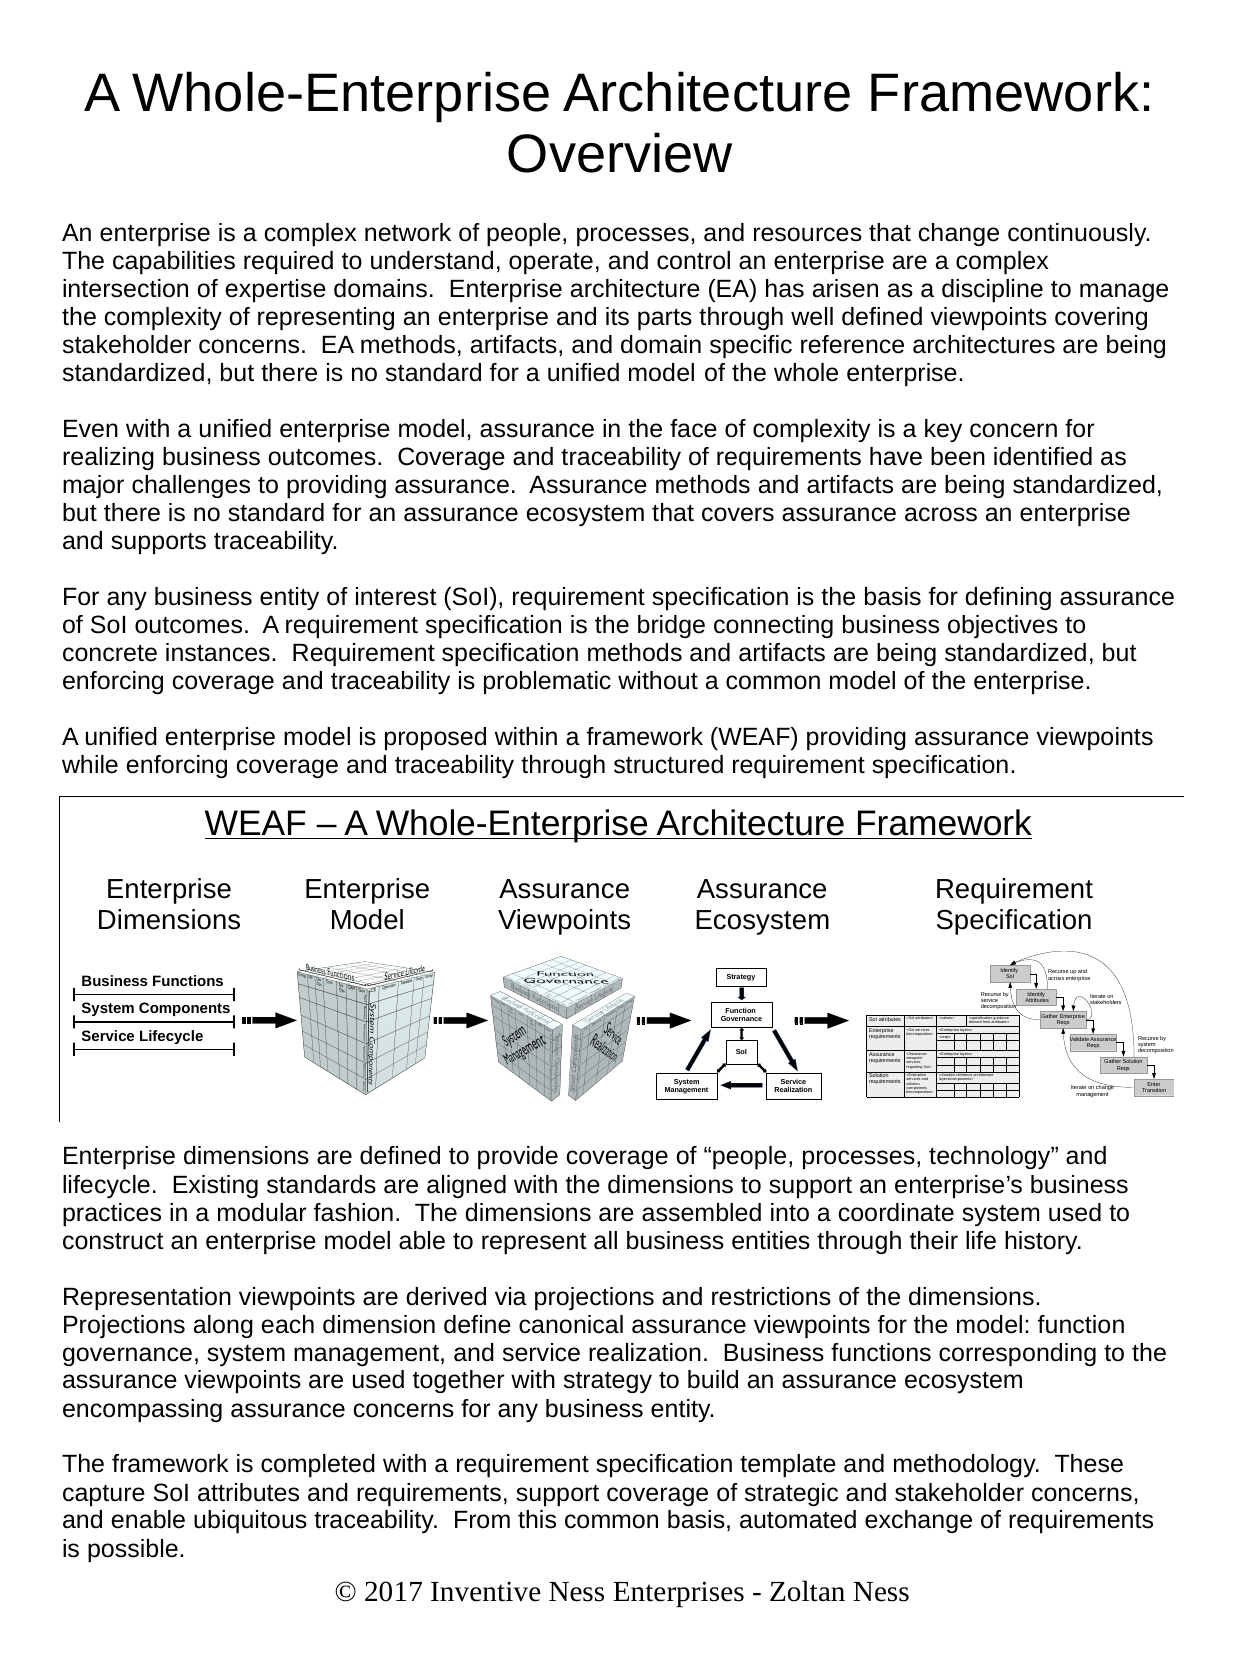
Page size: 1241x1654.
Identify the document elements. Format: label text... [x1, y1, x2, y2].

picture [58, 795, 1184, 1122]
subtitle An enterprise is a complex network of people, processes, and resources that change continuously. The capabilities required to understand, operate, and control an enterprise are a complex intersection of expertise domains. Enterprise architecture (EA) has arisen as a discipline to manage the complexity of representing an enterprise and its parts through well defined viewpoints covering stakeholder concerns. EA methods, artifacts, and domain specific reference architectures are being standardized, but there is no standard for a unified model of the whole enterprise. Even with a unified enterprise model, assurance in the face of complexity is a key concern for realizing business outcomes. Coverage and traceability of requirements have been identified as major challenges to providing assurance. Assurance methods and artifacts are being standardized, but there is no standard for an assurance ecosystem that covers assurance across an enterprise and supports traceability. For any business entity of interest (SoI), requirement specification is the basis for defining assurance of SoI outcomes. A requirement specification is the bridge connecting business objectives to concrete instances. Requirement specification methods and artifacts are being standardized, but enforcing coverage and traceability is problematic without a common model of the enterprise. A unified enterprise model is proposed within a framework (WEAF) providing assurance viewpoints while enforcing coverage and traceability through structured requirement specification. Enterprise dimensions are defined to provide coverage of “people, processes, technology” and lifecycle. Existing standards are aligned with the dimensions to support an enterprise’s business practices in a modular fashion. The dimensions are assembled into a coordinate system used to construct an enterprise model able to represent all business entities through their life history. Representation viewpoints are derived via projections and restrictions of the dimensions. Projections along each dimension define canonical assurance viewpoints for the model: function governance, system management, and service realization. Business functions corresponding to the assurance viewpoints are used together with strategy to build an assurance ecosystem encompassing assurance concerns for any business entity. The framework is completed with a requirement specification template and methodology. These capture SoI attributes and requirements, support coverage of strategic and stakeholder concerns, and enable ubiquitous traceability. From this common basis, automated exchange of requirements is possible. [62, 1122, 1179, 1563]
subtitle An enterprise is a complex network of people, processes, and resources that change continuously. The capabilities required to understand, operate, and control an enterprise are a complex intersection of expertise domains. Enterprise architecture (EA) has arisen as a discipline to manage the complexity of representing an enterprise and its parts through well defined viewpoints covering stakeholder concerns. EA methods, artifacts, and domain specific reference architectures are being standardized, but there is no standard for a unified model of the whole enterprise. Even with a unified enterprise model, assurance in the face of complexity is a key concern for realizing business outcomes. Coverage and traceability of requirements have been identified as major challenges to providing assurance. Assurance methods and artifacts are being standardized, but there is no standard for an assurance ecosystem that covers assurance across an enterprise and supports traceability. For any business entity of interest (SoI), requirement specification is the basis for defining assurance of SoI outcomes. A requirement specification is the bridge connecting business objectives to concrete instances. Requirement specification methods and artifacts are being standardized, but enforcing coverage and traceability is problematic without a common model of the enterprise. A unified enterprise model is proposed within a framework (WEAF) providing assurance viewpoints while enforcing coverage and traceability through structured requirement specification. Enterprise dimensions are defined to provide coverage of “people, processes, technology” and lifecycle. Existing standards are aligned with the dimensions to support an enterprise’s business practices in a modular fashion. The dimensions are assembled into a coordinate system used to construct an enterprise model able to represent all business entities through their life history. Representation viewpoints are derived via projections and restrictions of the dimensions. Projections along each dimension define canonical assurance viewpoints for the model: function governance, system management, and service realization. Business functions corresponding to the assurance viewpoints are used together with strategy to build an assurance ecosystem encompassing assurance concerns for any business entity. The framework is completed with a requirement specification template and methodology. These capture SoI attributes and requirements, support coverage of strategic and stakeholder concerns, and enable ubiquitous traceability. From this common basis, automated exchange of requirements is possible. [62, 218, 1179, 795]
title A Whole-Enterprise Architecture Framework: Overview [62, 62, 1179, 184]
